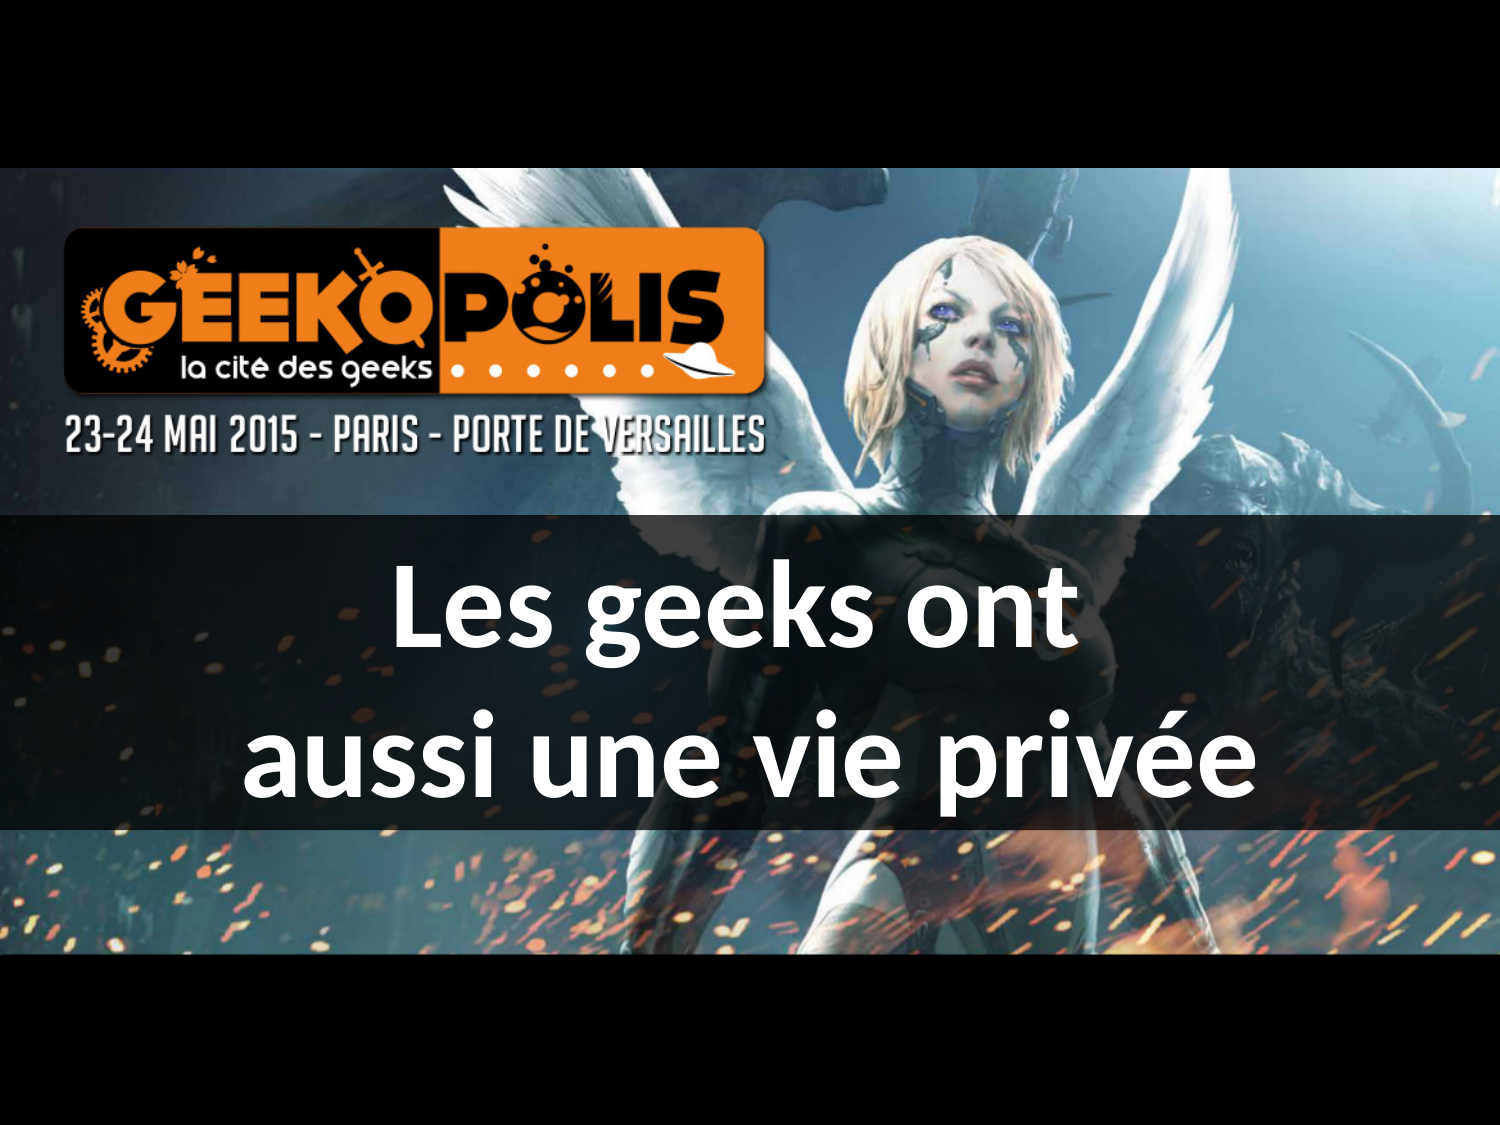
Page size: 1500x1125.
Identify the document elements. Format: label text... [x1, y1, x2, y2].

text_box Les geeks ont aussi une vie privée [0, 515, 1500, 831]
picture [0, 168, 1500, 515]
picture [0, 831, 1500, 956]
